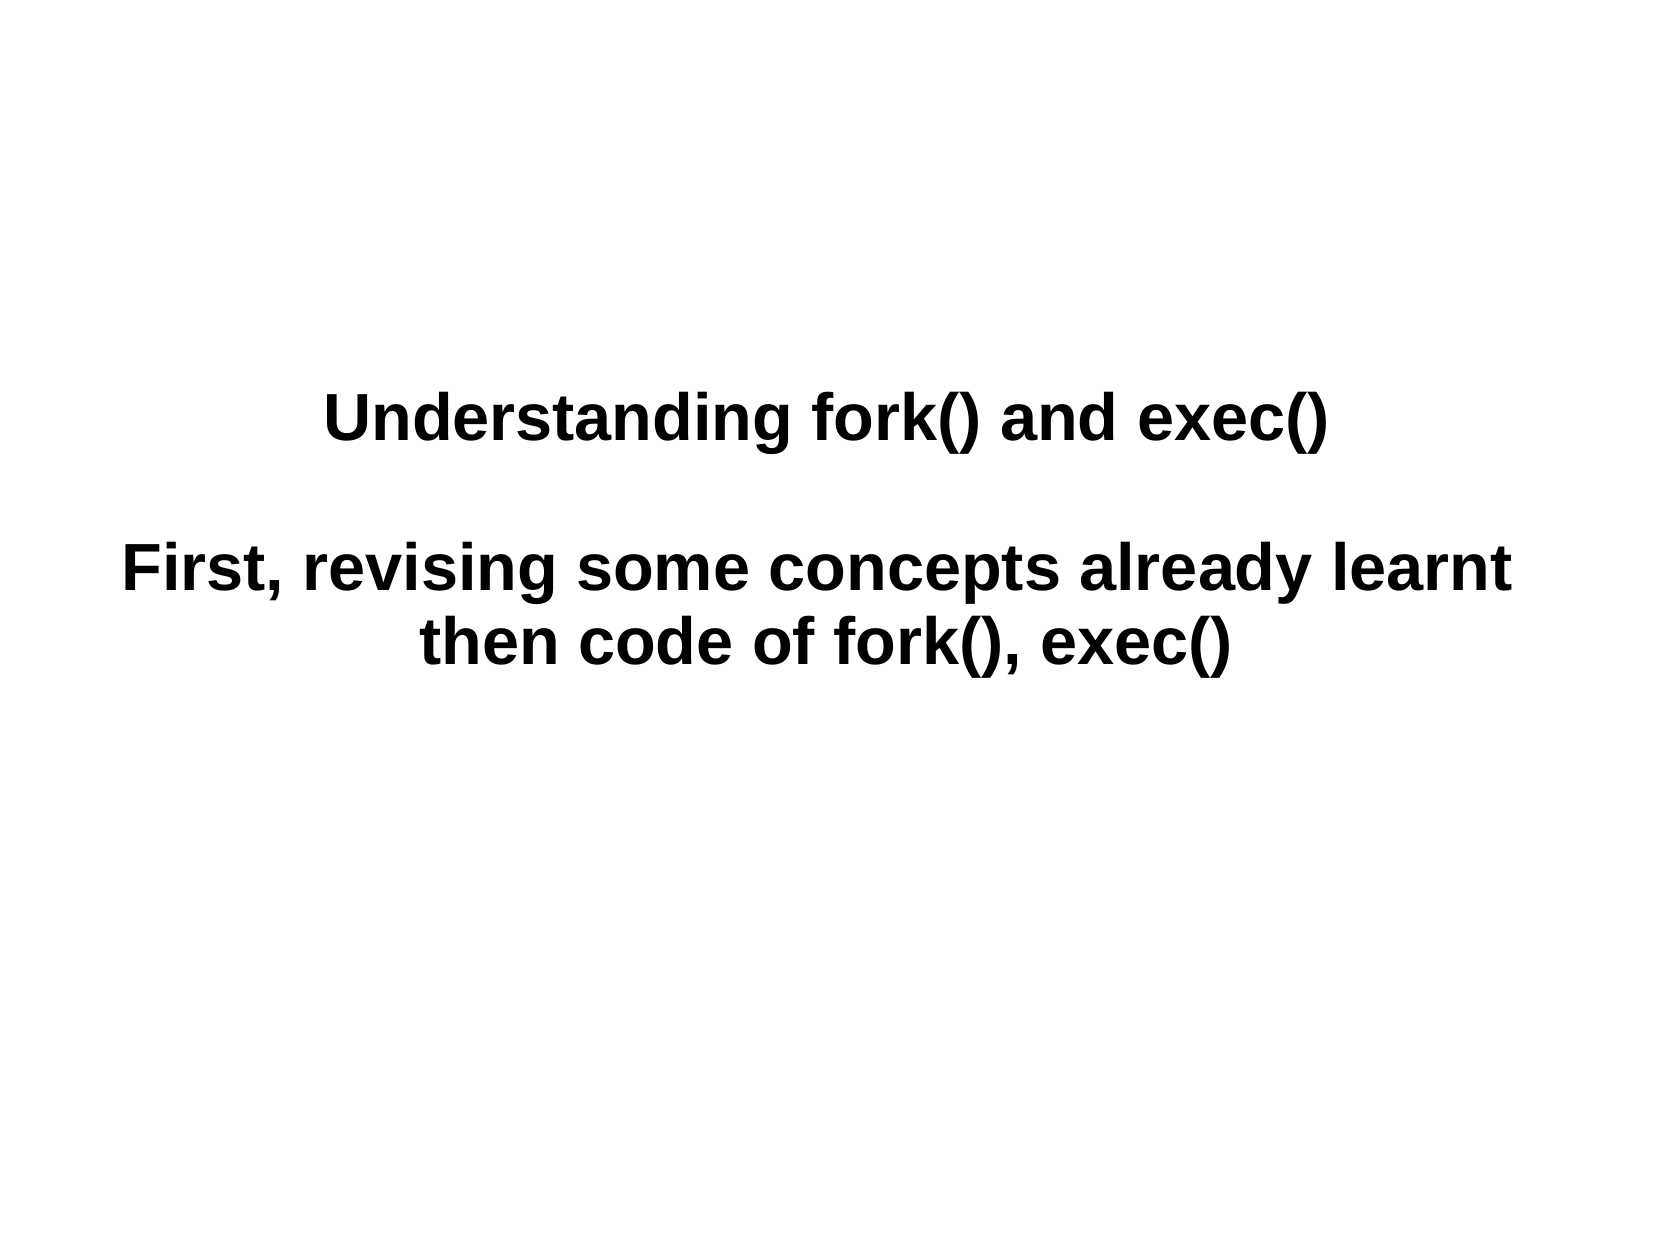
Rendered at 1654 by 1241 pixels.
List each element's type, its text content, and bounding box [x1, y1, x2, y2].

subtitle Understanding fork() and exec() First, revising some concepts already learnt then code of fork(), exec() [82, 49, 1571, 1010]
